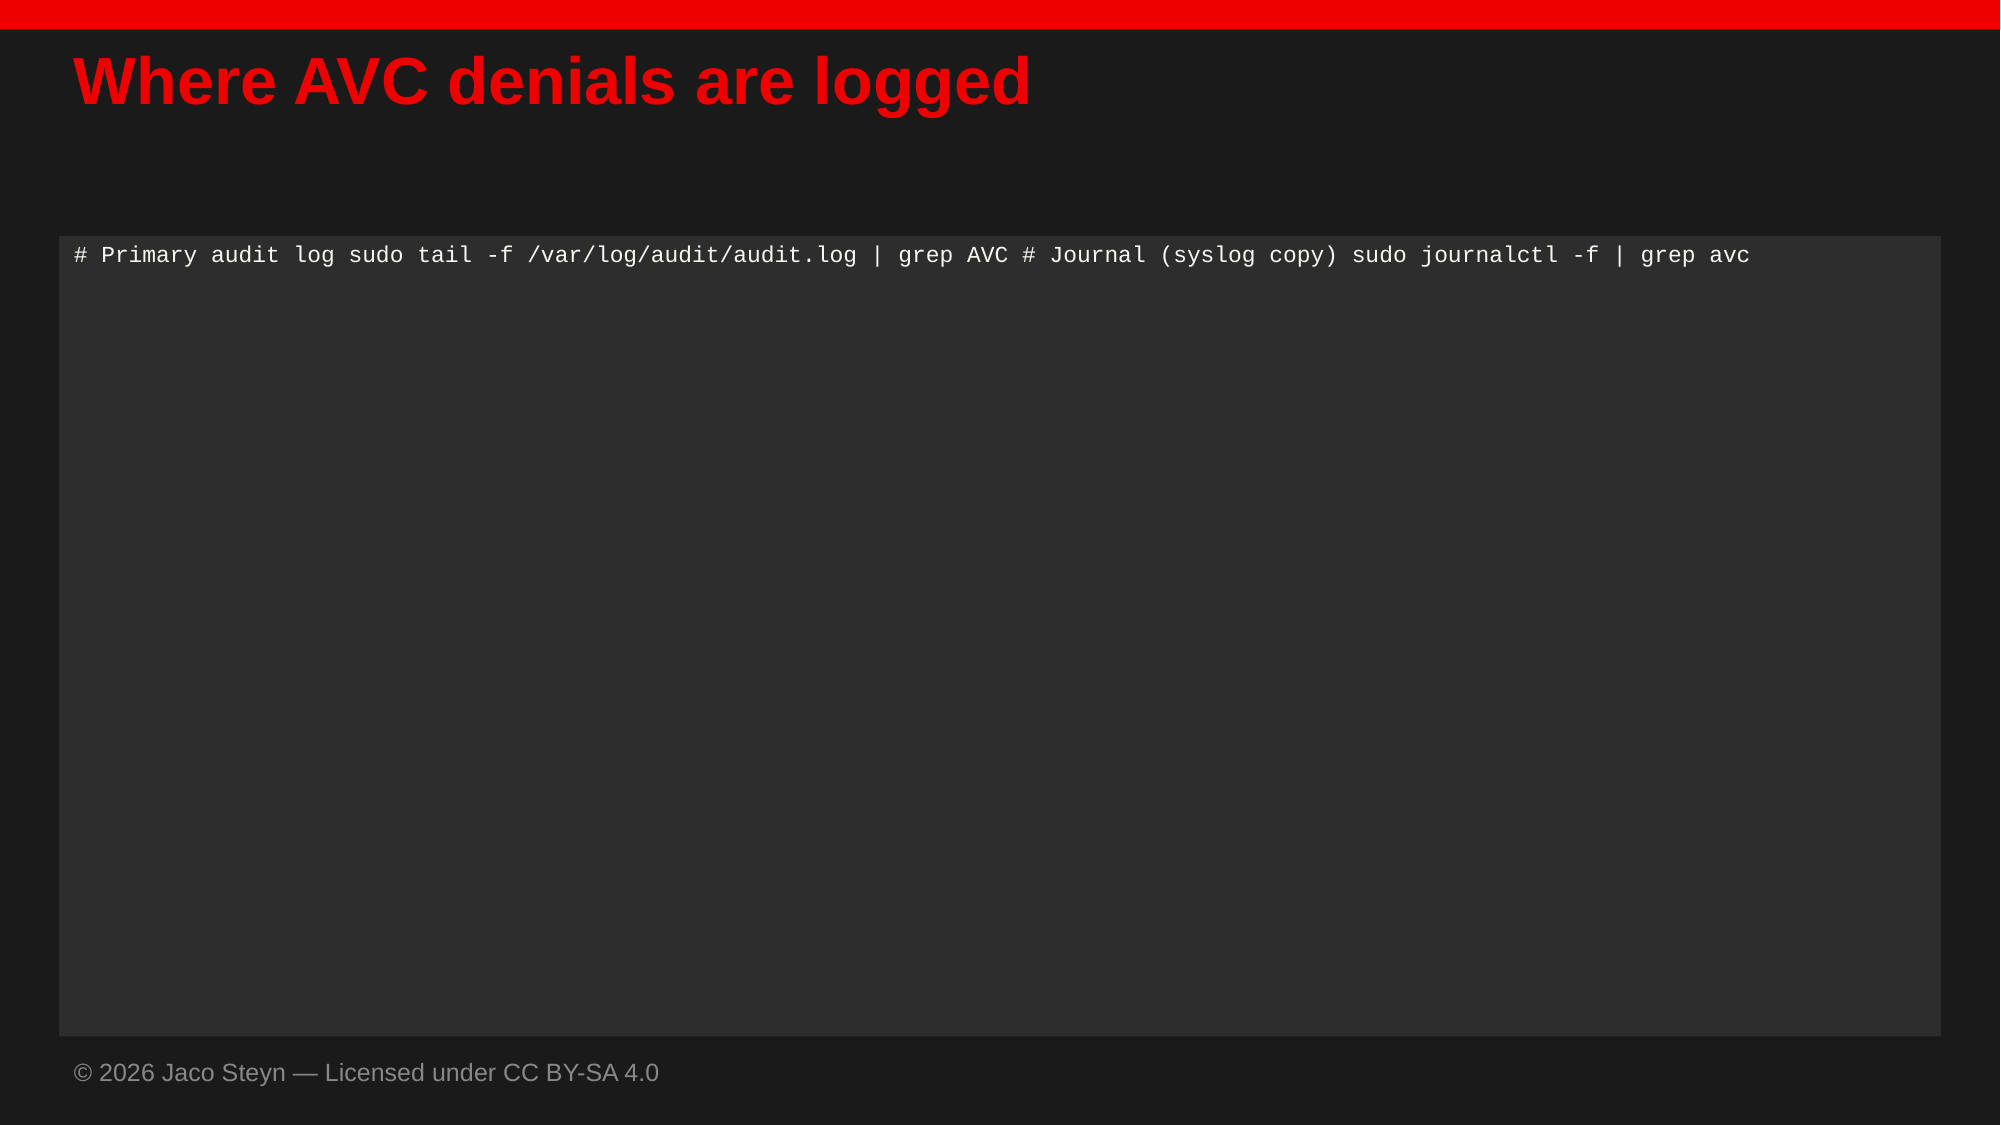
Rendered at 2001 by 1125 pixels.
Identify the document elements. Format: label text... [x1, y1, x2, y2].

text_box Where AVC denials are logged [59, 36, 1942, 208]
text_box # Primary audit log sudo tail -f /var/log/audit/audit.log | grep AVC # Journal (syslog copy) sudo journalctl -f | grep avc [59, 236, 1942, 1037]
text_box © 2026 Jaco Steyn — Licensed under CC BY-SA 4.0 [59, 1051, 1942, 1093]
text_box [0, 0, 2001, 30]
